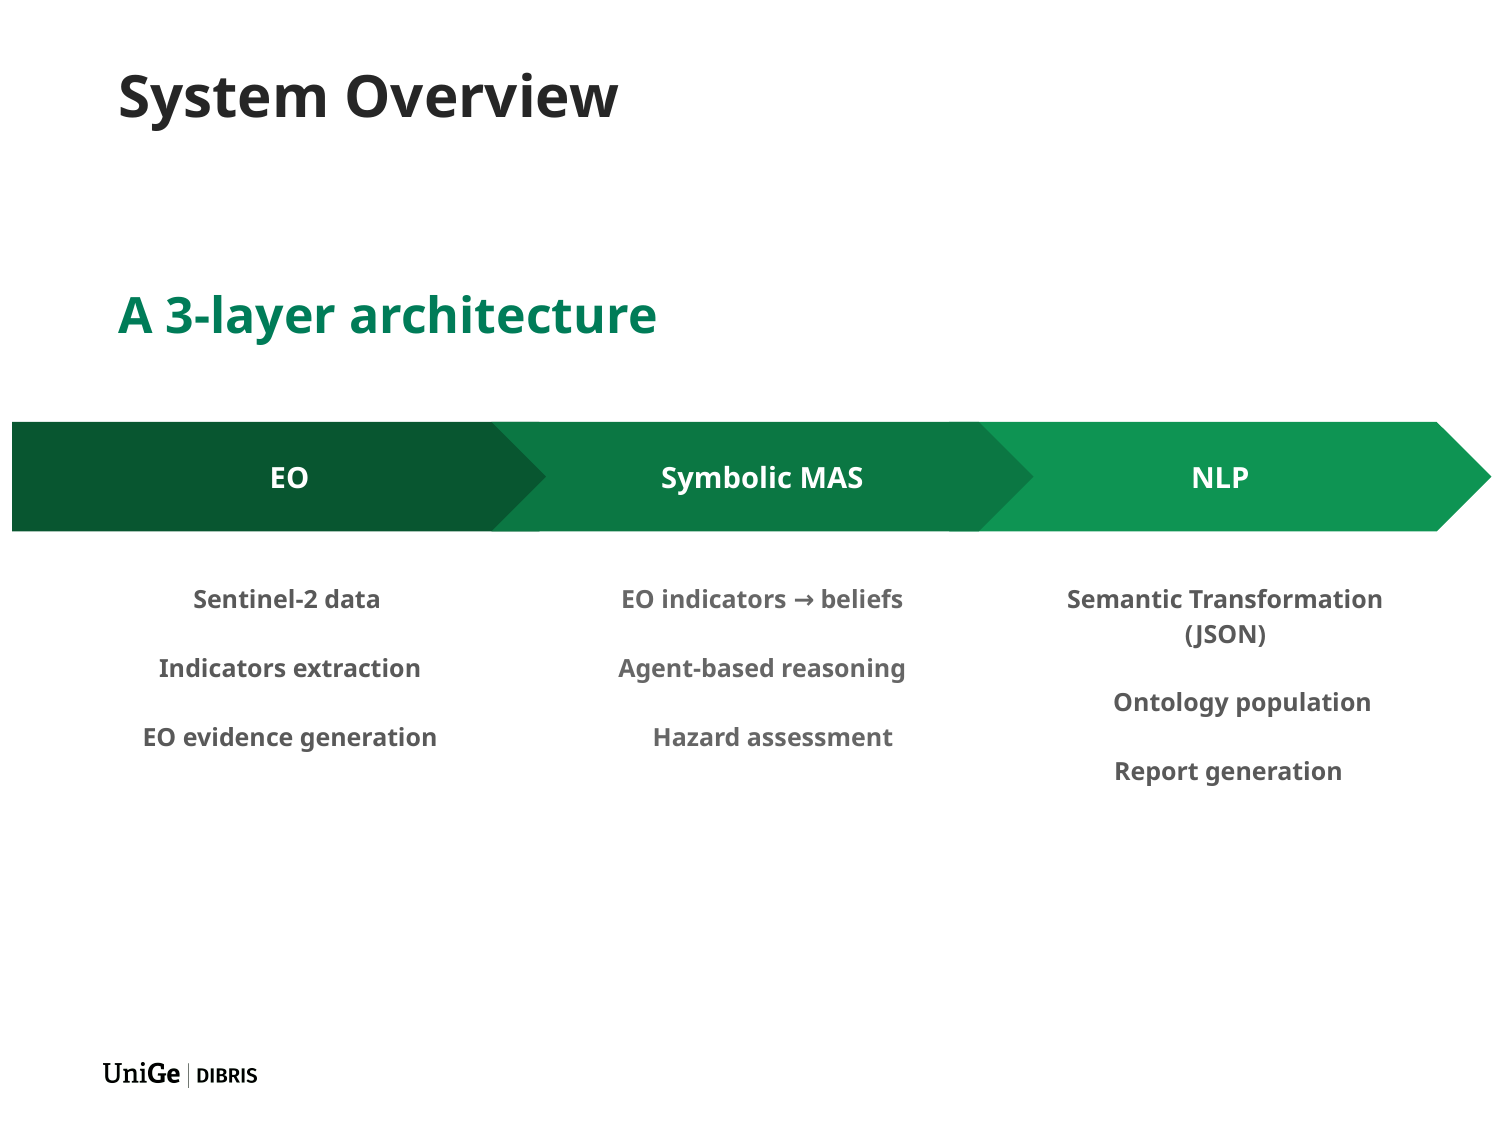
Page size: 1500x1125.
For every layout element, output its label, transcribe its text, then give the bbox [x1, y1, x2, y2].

text_box A 3-layer architecture [103, 254, 1397, 380]
picture [103, 1062, 257, 1088]
text_box Semantic Transformation (JSON) Ontology population Report generation [1023, 564, 1428, 800]
text_box System Overview [103, 59, 1397, 222]
text_box NLP [979, 421, 1492, 532]
text_box EO [12, 421, 545, 532]
text_box Sentinel-2 data Indicators extraction EO evidence generation [107, 564, 474, 879]
text_box Symbolic MAS [491, 421, 1034, 532]
text_box EO indicators → beliefs Agent-based reasoning Hazard assessment [579, 564, 946, 826]
